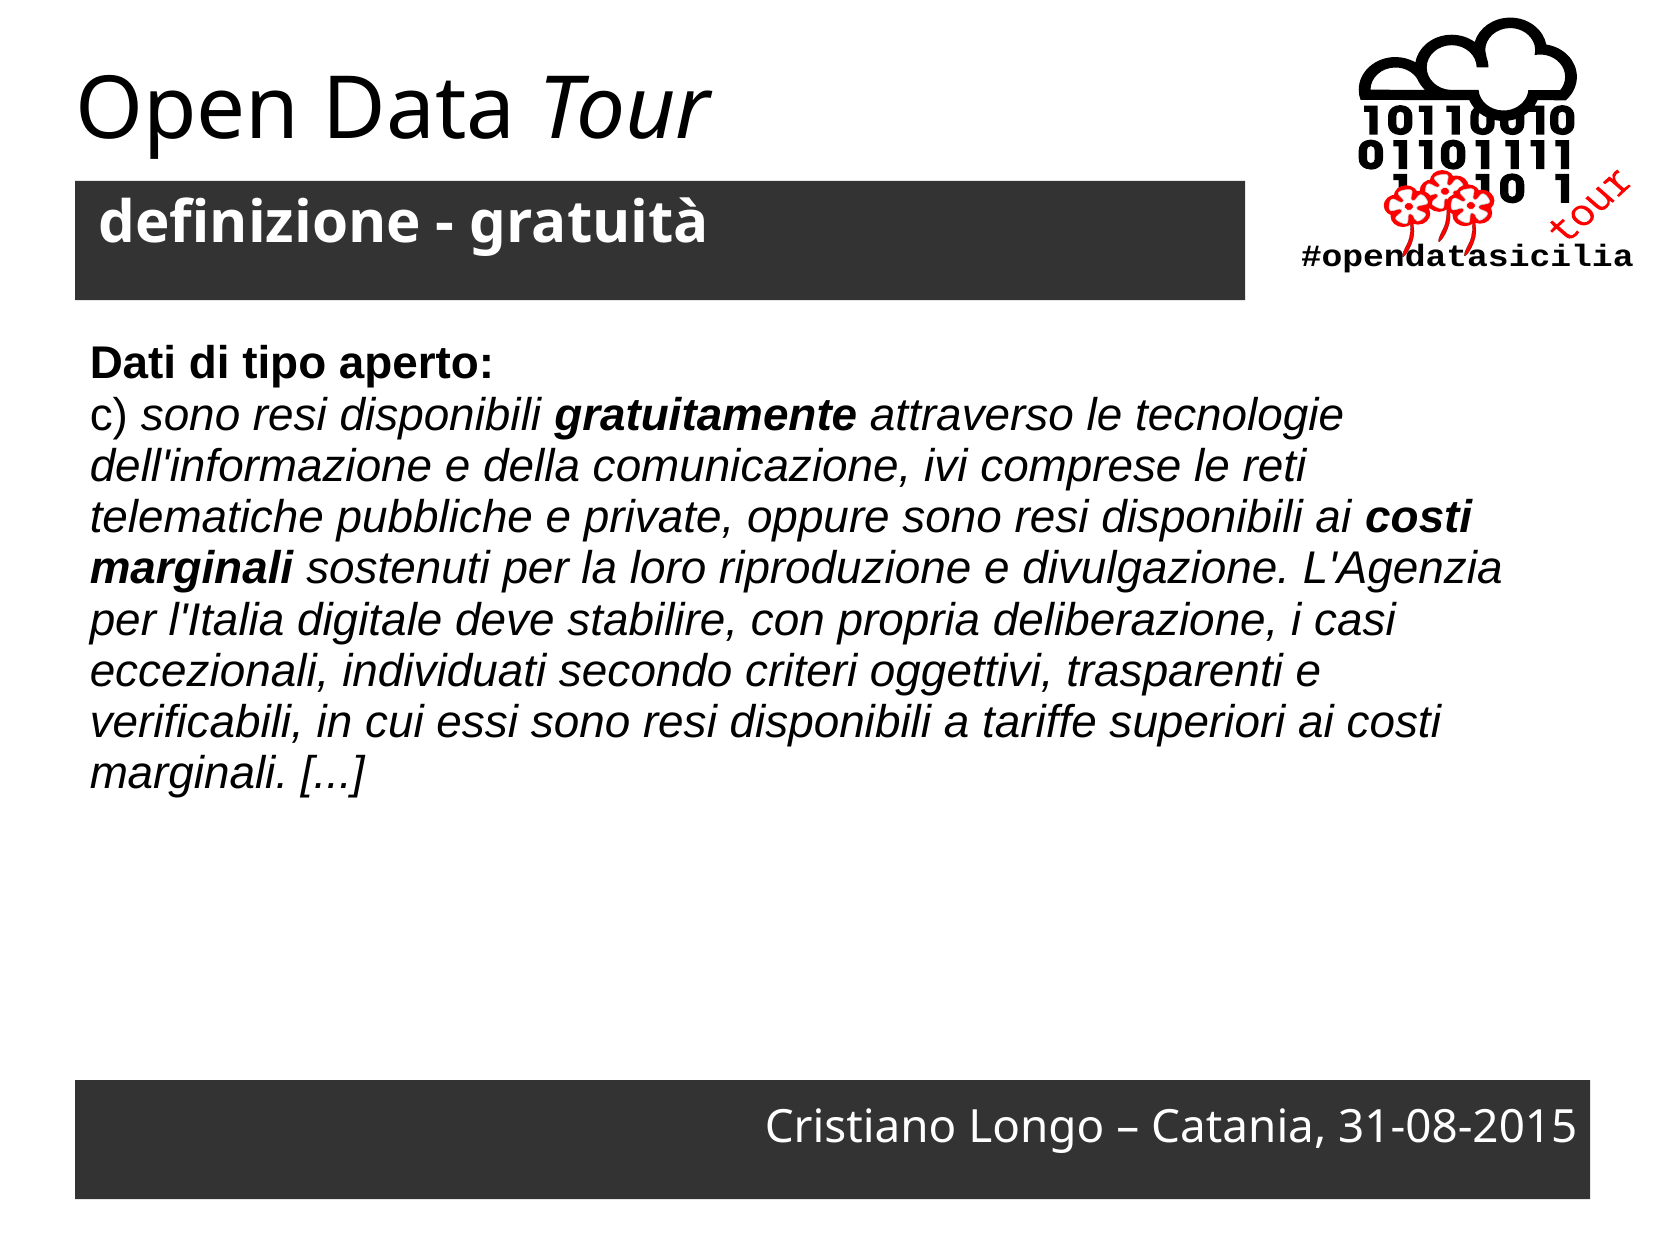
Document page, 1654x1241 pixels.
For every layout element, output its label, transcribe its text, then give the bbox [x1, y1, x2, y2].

list Open Data Tour [75, 45, 1246, 165]
list Cristiano Longo – Catania, 31-08-2015 [75, 1080, 1591, 1200]
list definizione - gratuità [75, 180, 1246, 301]
text_box Dati di tipo aperto: c) sono resi disponibili gratuitamente attraverso le tecnologie dell'informazione e della comunicazione, ivi comprese le reti telematiche pubbliche e private, oppure sono resi disponibili ai costi marginali sostenuti per la loro riproduzione e divulgazione. L'Agenzia per l'Italia digitale deve stabilire, con propria deliberazione, i casi eccezionali, individuati secondo criteri oggettivi, trasparenti e verificabili, in cui essi sono resi disponibili a tariffe superiori ai costi marginali. [...] [75, 330, 1561, 807]
picture [1302, 17, 1633, 273]
